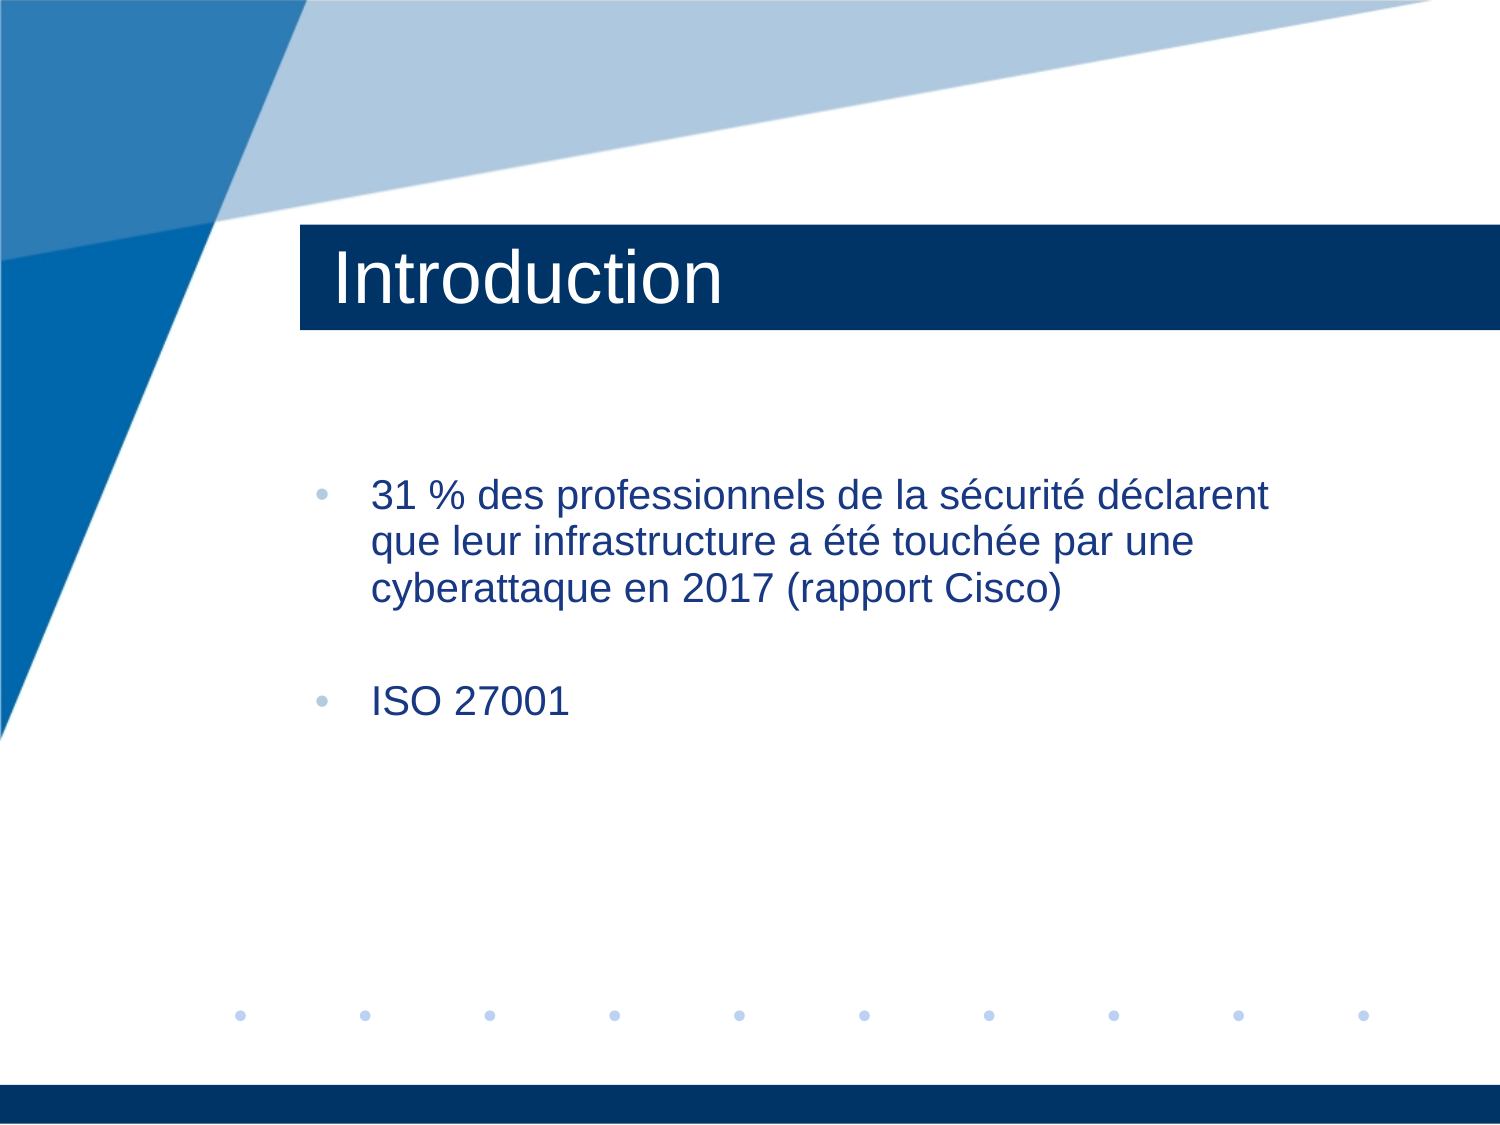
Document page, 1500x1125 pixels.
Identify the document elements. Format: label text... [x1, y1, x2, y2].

picture [0, 0, 1500, 842]
title Introduction [300, 224, 1500, 331]
list 31 % des professionnels de la sécurité déclarent que leur infrastructure a été touchée par une cyberattaque en 2017 (rapport Cisco) ISO 27001 [299, 350, 1359, 1013]
